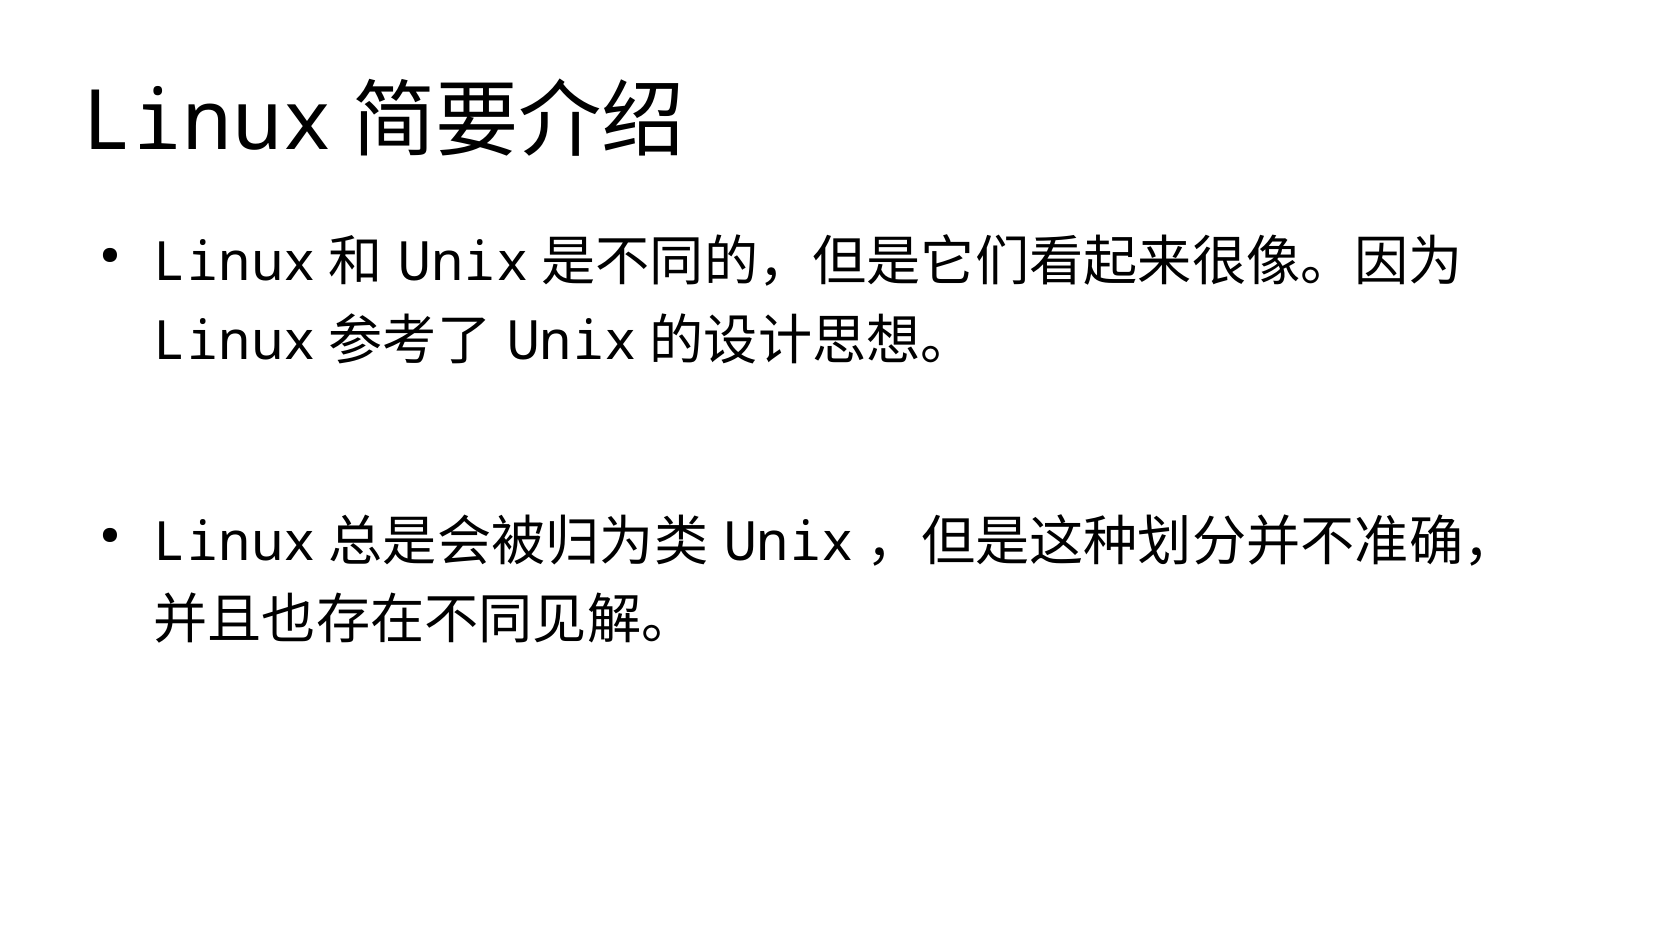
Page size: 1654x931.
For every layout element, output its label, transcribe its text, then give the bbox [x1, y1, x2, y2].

list Linux和Unix是不同的，但是它们看起来很像。因为Linux参考了Unix的设计思想。 Linux总是会被归为类Unix，但是这种划分并不准确，并且也存在不同见解。 [82, 217, 1571, 827]
title Linux简要介绍 [82, 37, 1571, 189]
